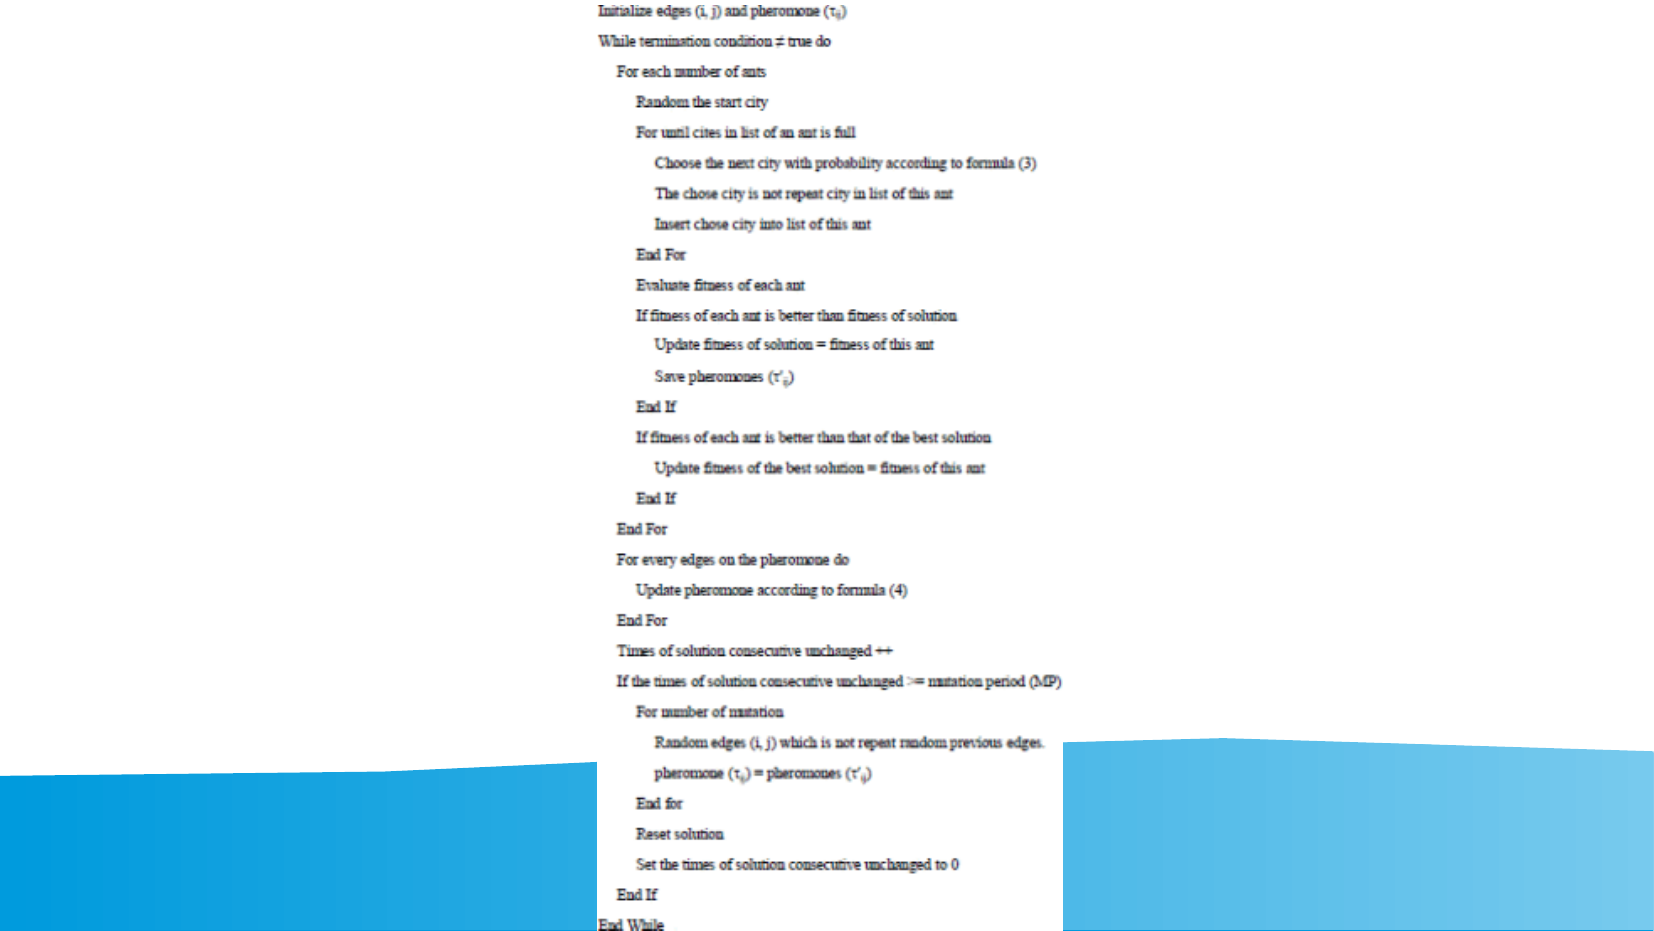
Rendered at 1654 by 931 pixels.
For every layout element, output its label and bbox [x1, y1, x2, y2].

picture [597, 5, 1063, 931]
